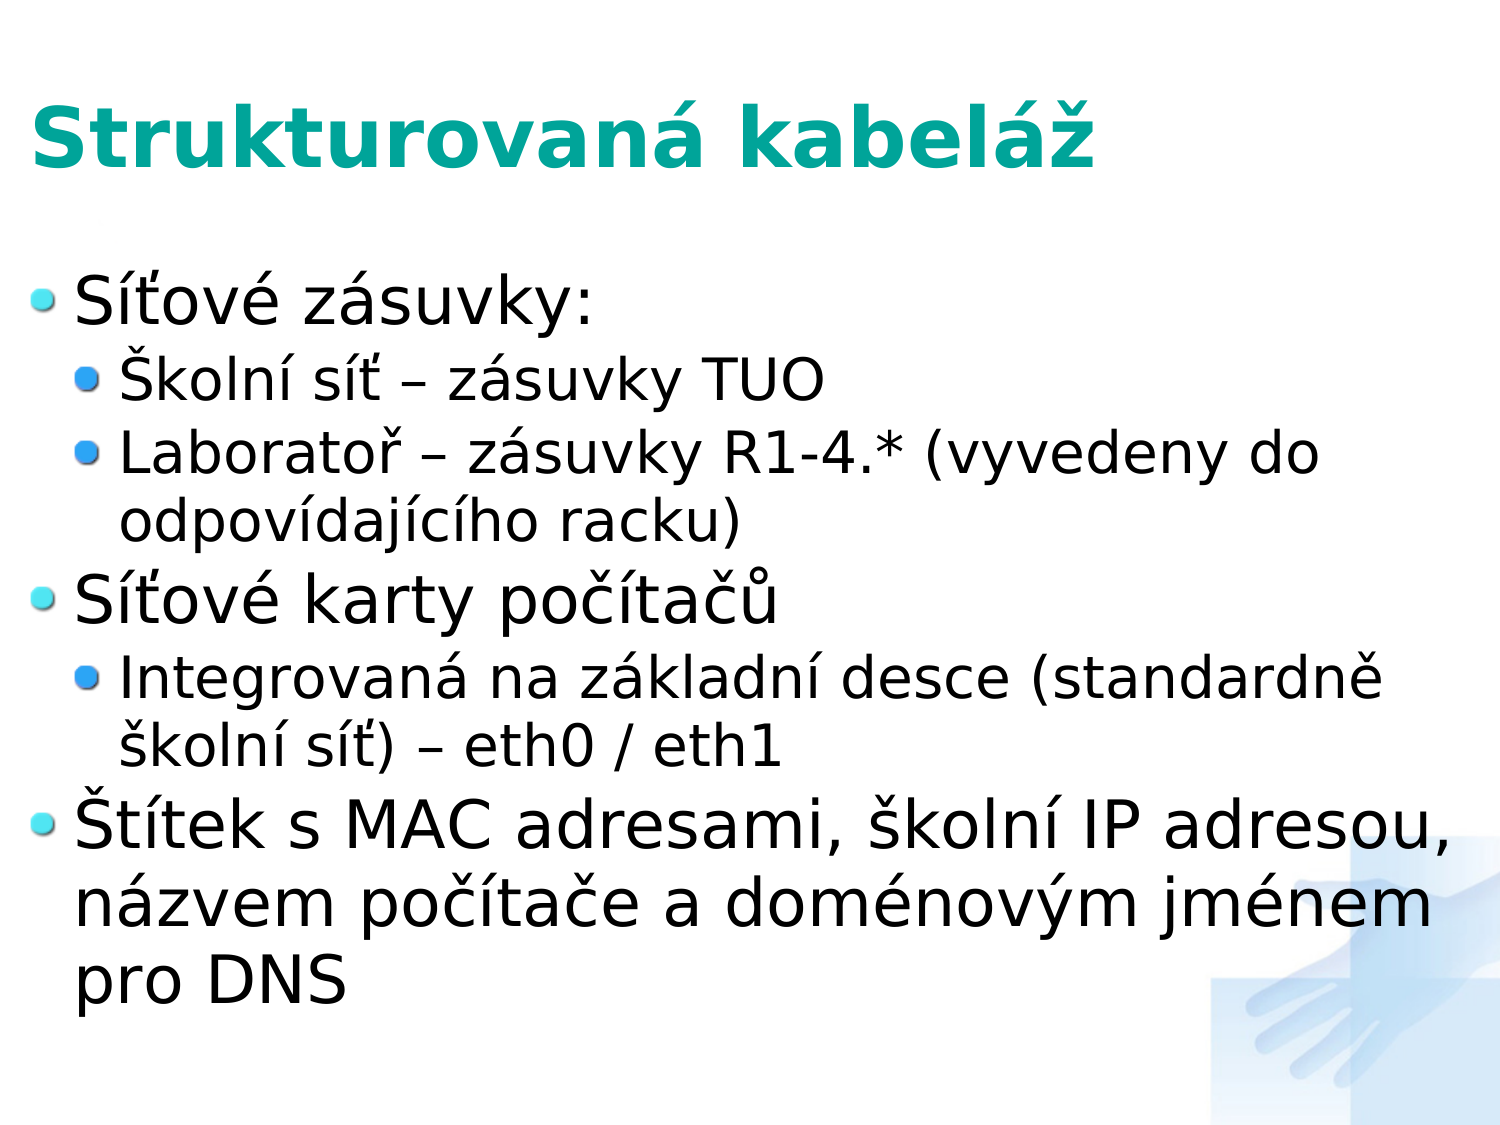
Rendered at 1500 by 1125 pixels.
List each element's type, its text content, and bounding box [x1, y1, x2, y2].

list Síťové zásuvky: Školní síť – zásuvky TUO Laboratoř – zásuvky R1-4.* (vyvedeny do odpovídajícího racku) Síťové karty počítačů Integrovaná na základní desce (standardně školní síť) – eth0 / eth1 Štítek s MAC adresami, školní IP adresou, názvem počítače a doménovým jménem pro DNS [29, 262, 1477, 1093]
title Strukturovaná kabeláž [29, 21, 1477, 257]
picture [0, 0, 1500, 1125]
